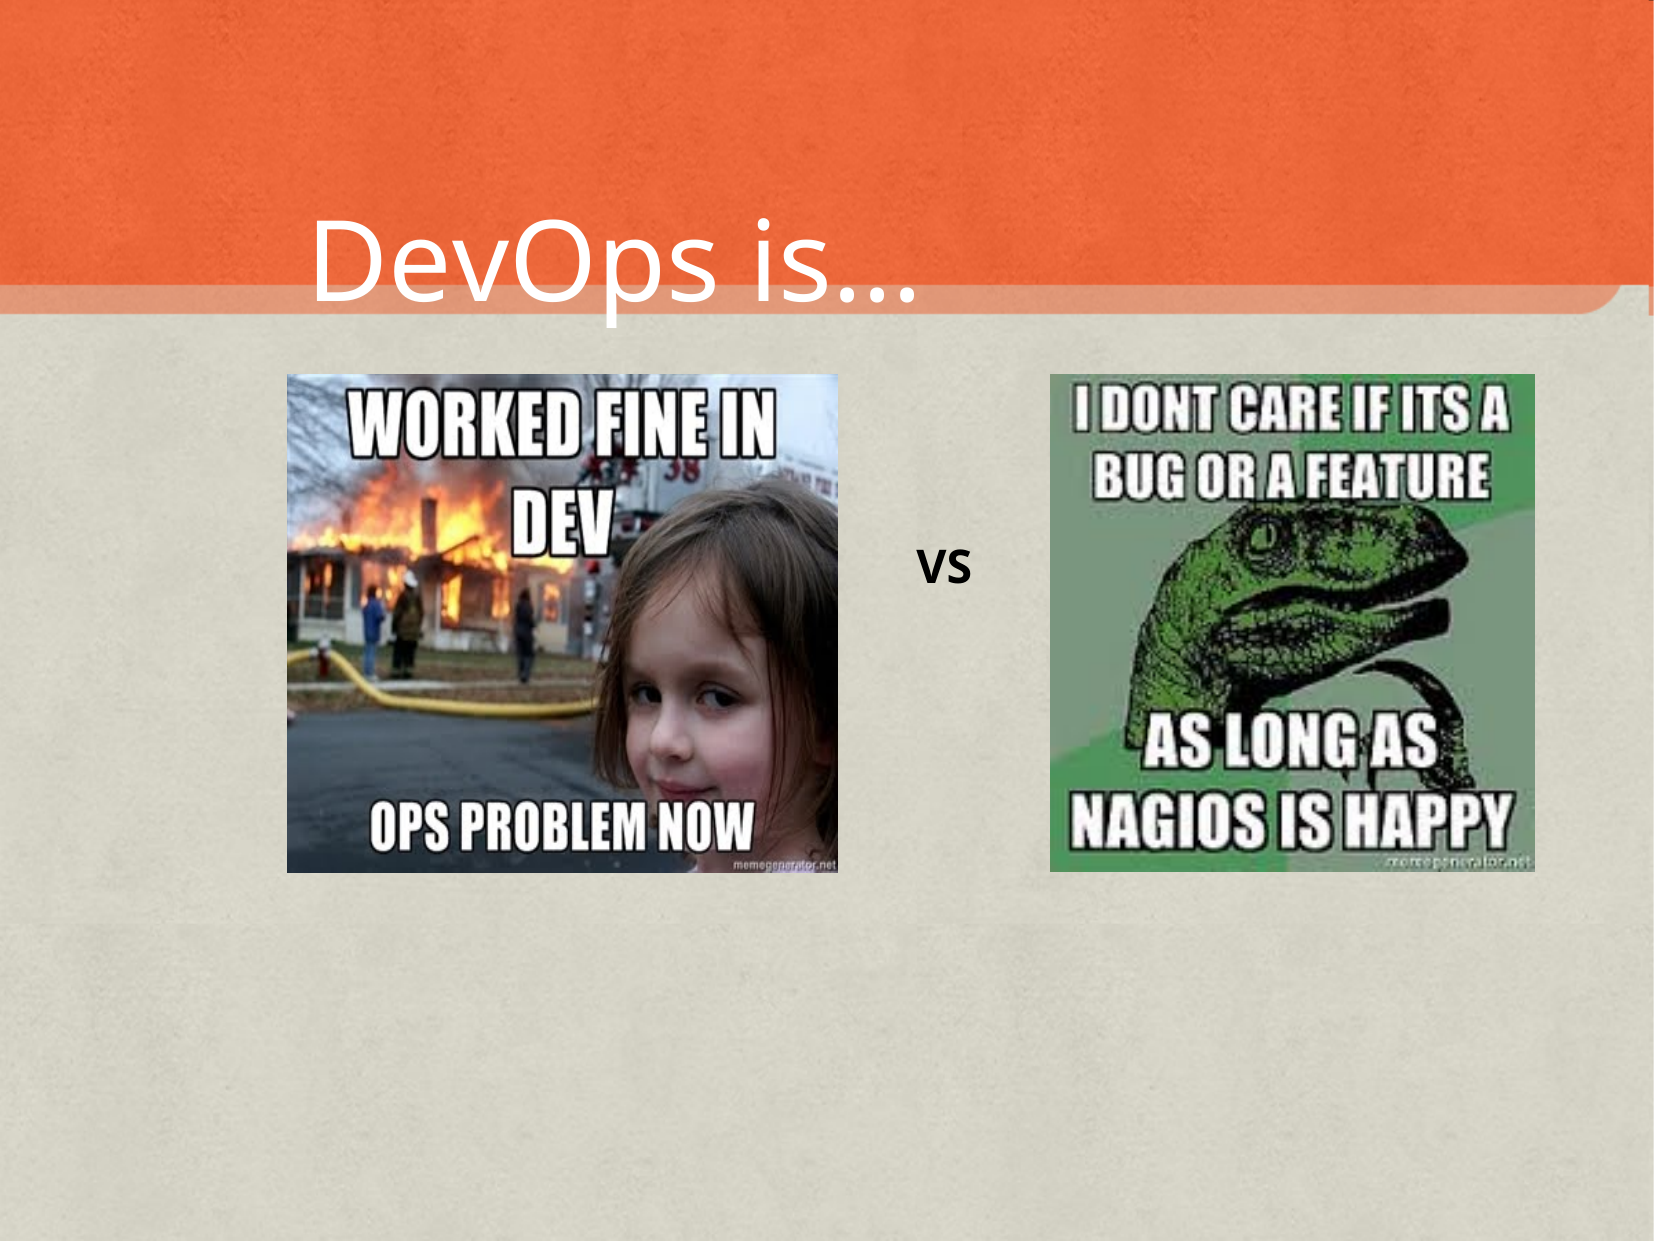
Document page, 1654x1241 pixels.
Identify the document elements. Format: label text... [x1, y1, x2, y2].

list VS [900, 537, 976, 642]
title DevOps is... [306, 189, 1654, 317]
picture [0, 0, 1654, 1241]
